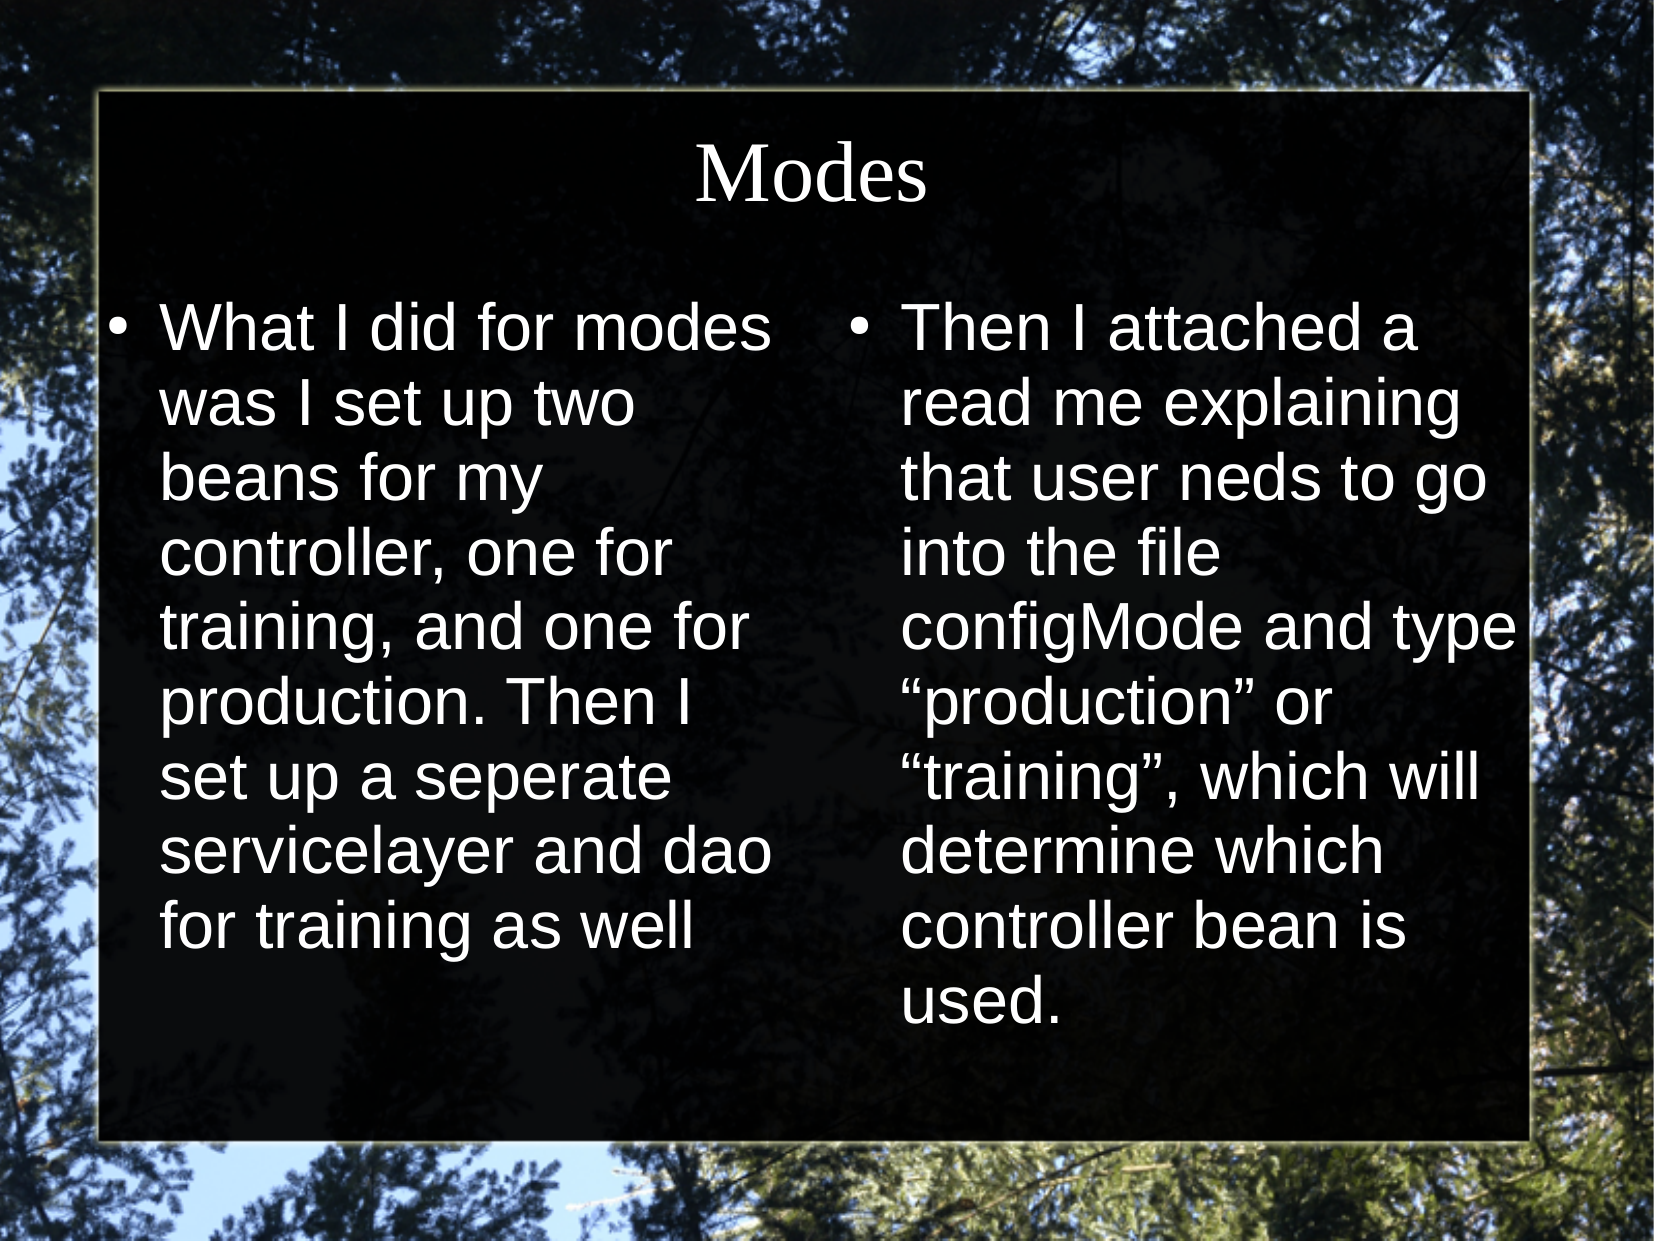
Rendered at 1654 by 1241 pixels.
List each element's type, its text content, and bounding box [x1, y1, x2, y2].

picture [0, 0, 1654, 1241]
list What I did for modes was I set up two beans for my controller, one for training, and one for production. Then I set up a seperate servicelayer and dao for training as well [88, 290, 795, 1123]
list Then I attached a read me explaining that user neds to go into the file configMode and type “production” or “training”, which will determine which controller bean is used. [829, 290, 1536, 1123]
title Modes [88, 88, 1536, 257]
